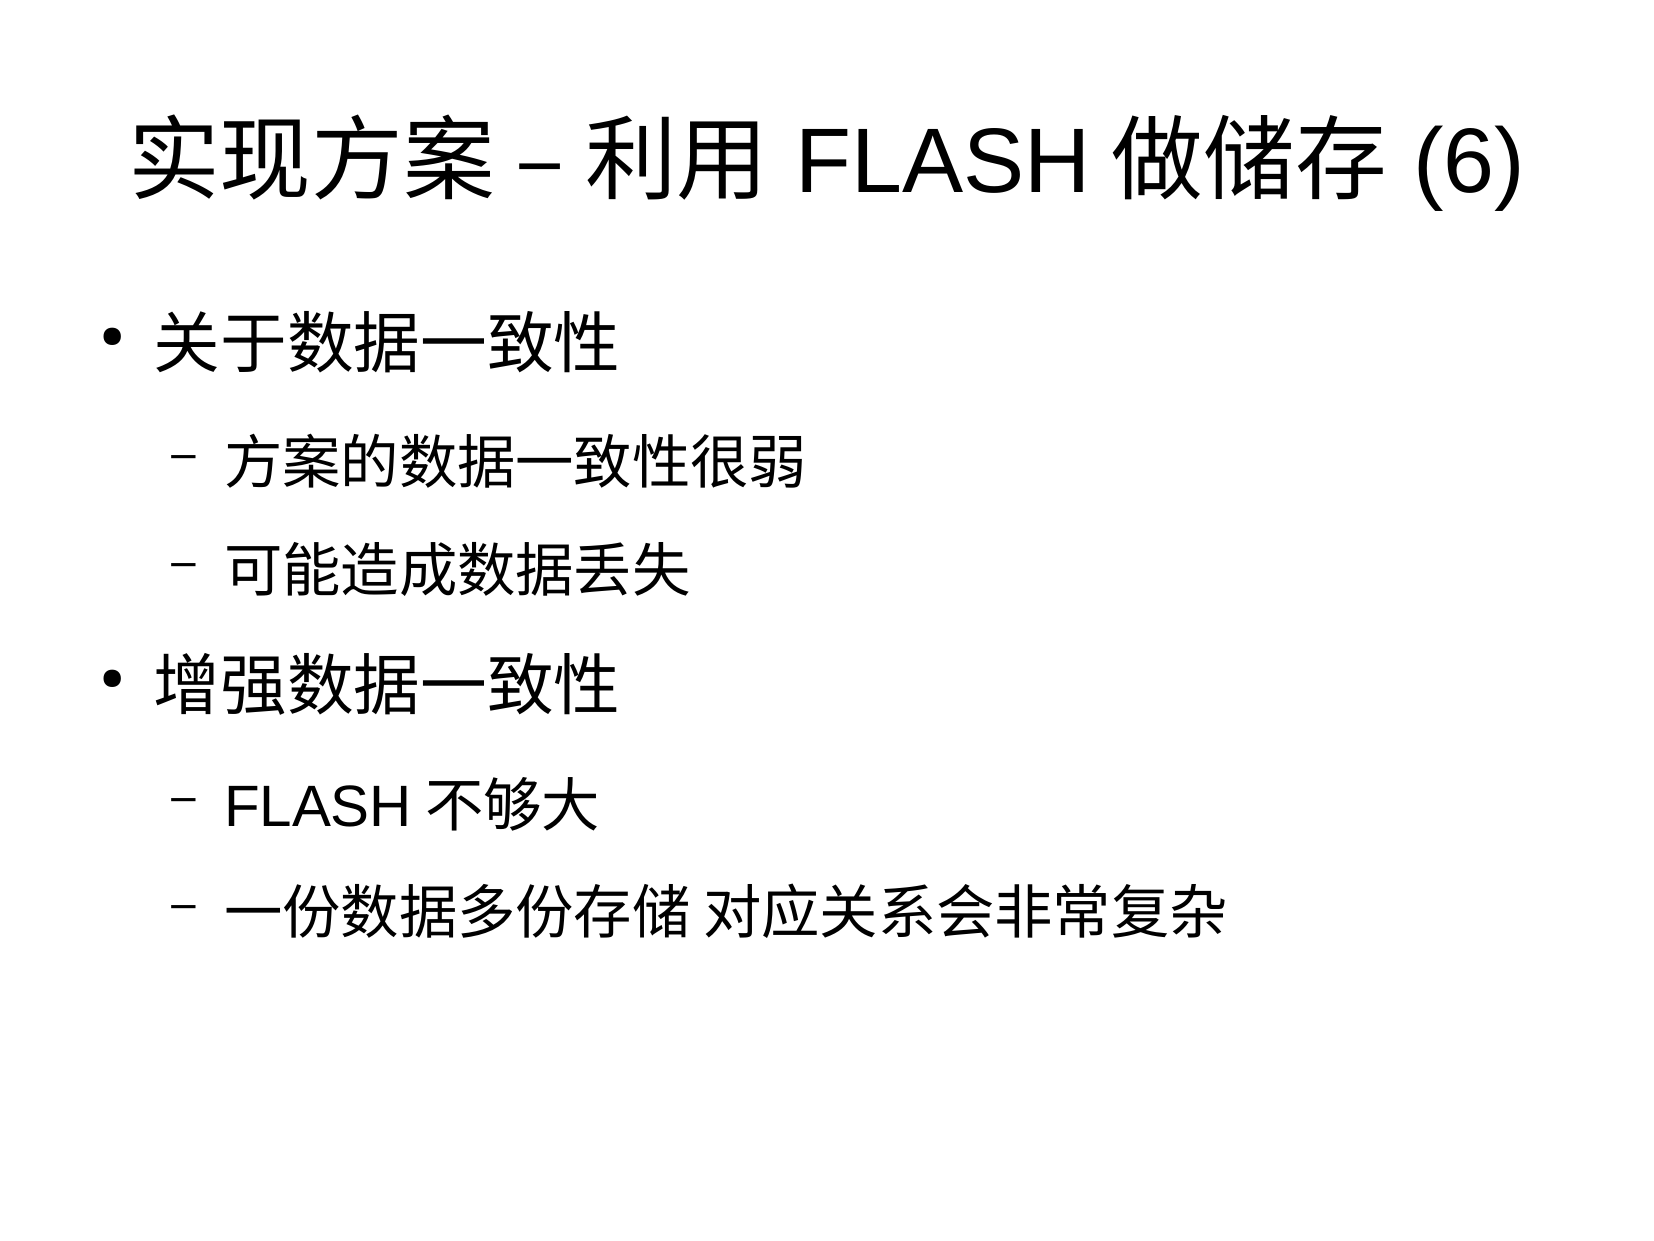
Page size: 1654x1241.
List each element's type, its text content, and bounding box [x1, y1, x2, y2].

title 实现方案 – 利用FLASH做储存(6) [82, 49, 1571, 257]
list 关于数据一致性 方案的数据一致性很弱 可能造成数据丢失 增强数据一致性 FLASH不够大 一份数据多份存储 对应关系会非常复杂 [82, 290, 1571, 1010]
